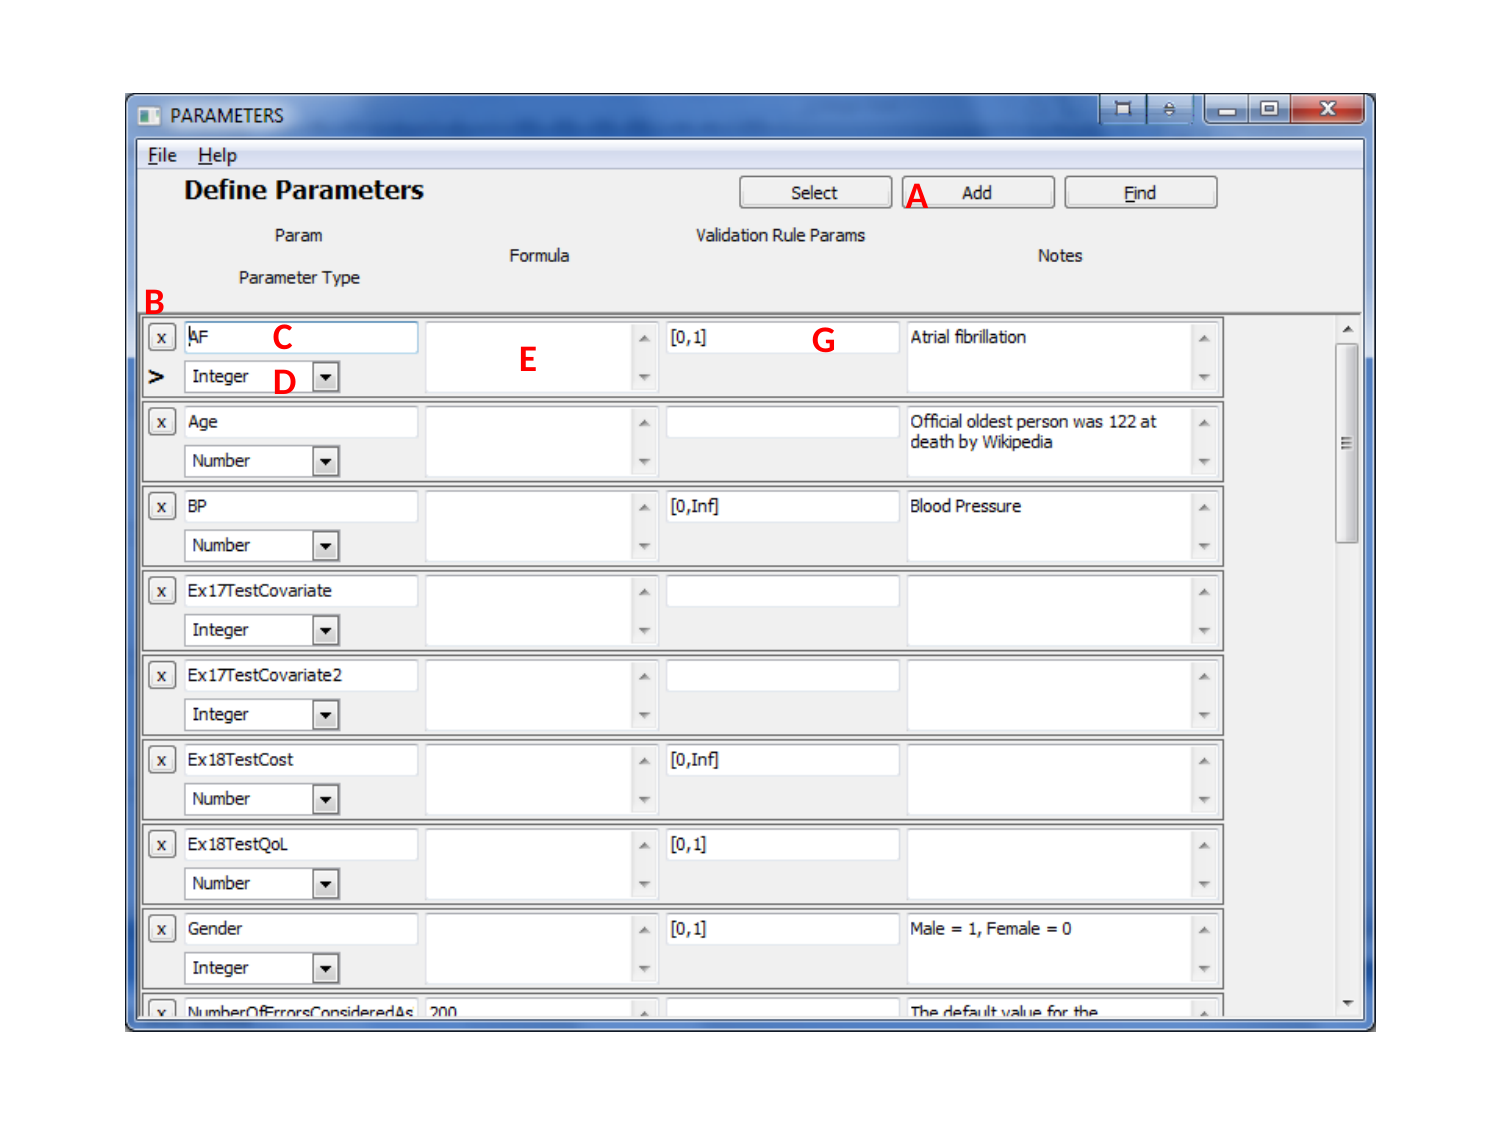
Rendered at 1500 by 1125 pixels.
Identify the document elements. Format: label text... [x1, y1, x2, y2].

text_box C [257, 304, 309, 349]
text_box D [257, 349, 312, 411]
picture [125, 93, 1376, 1032]
text_box B [128, 269, 183, 331]
text_box E [503, 326, 553, 387]
text_box G [796, 307, 852, 369]
text_box A [890, 164, 944, 225]
